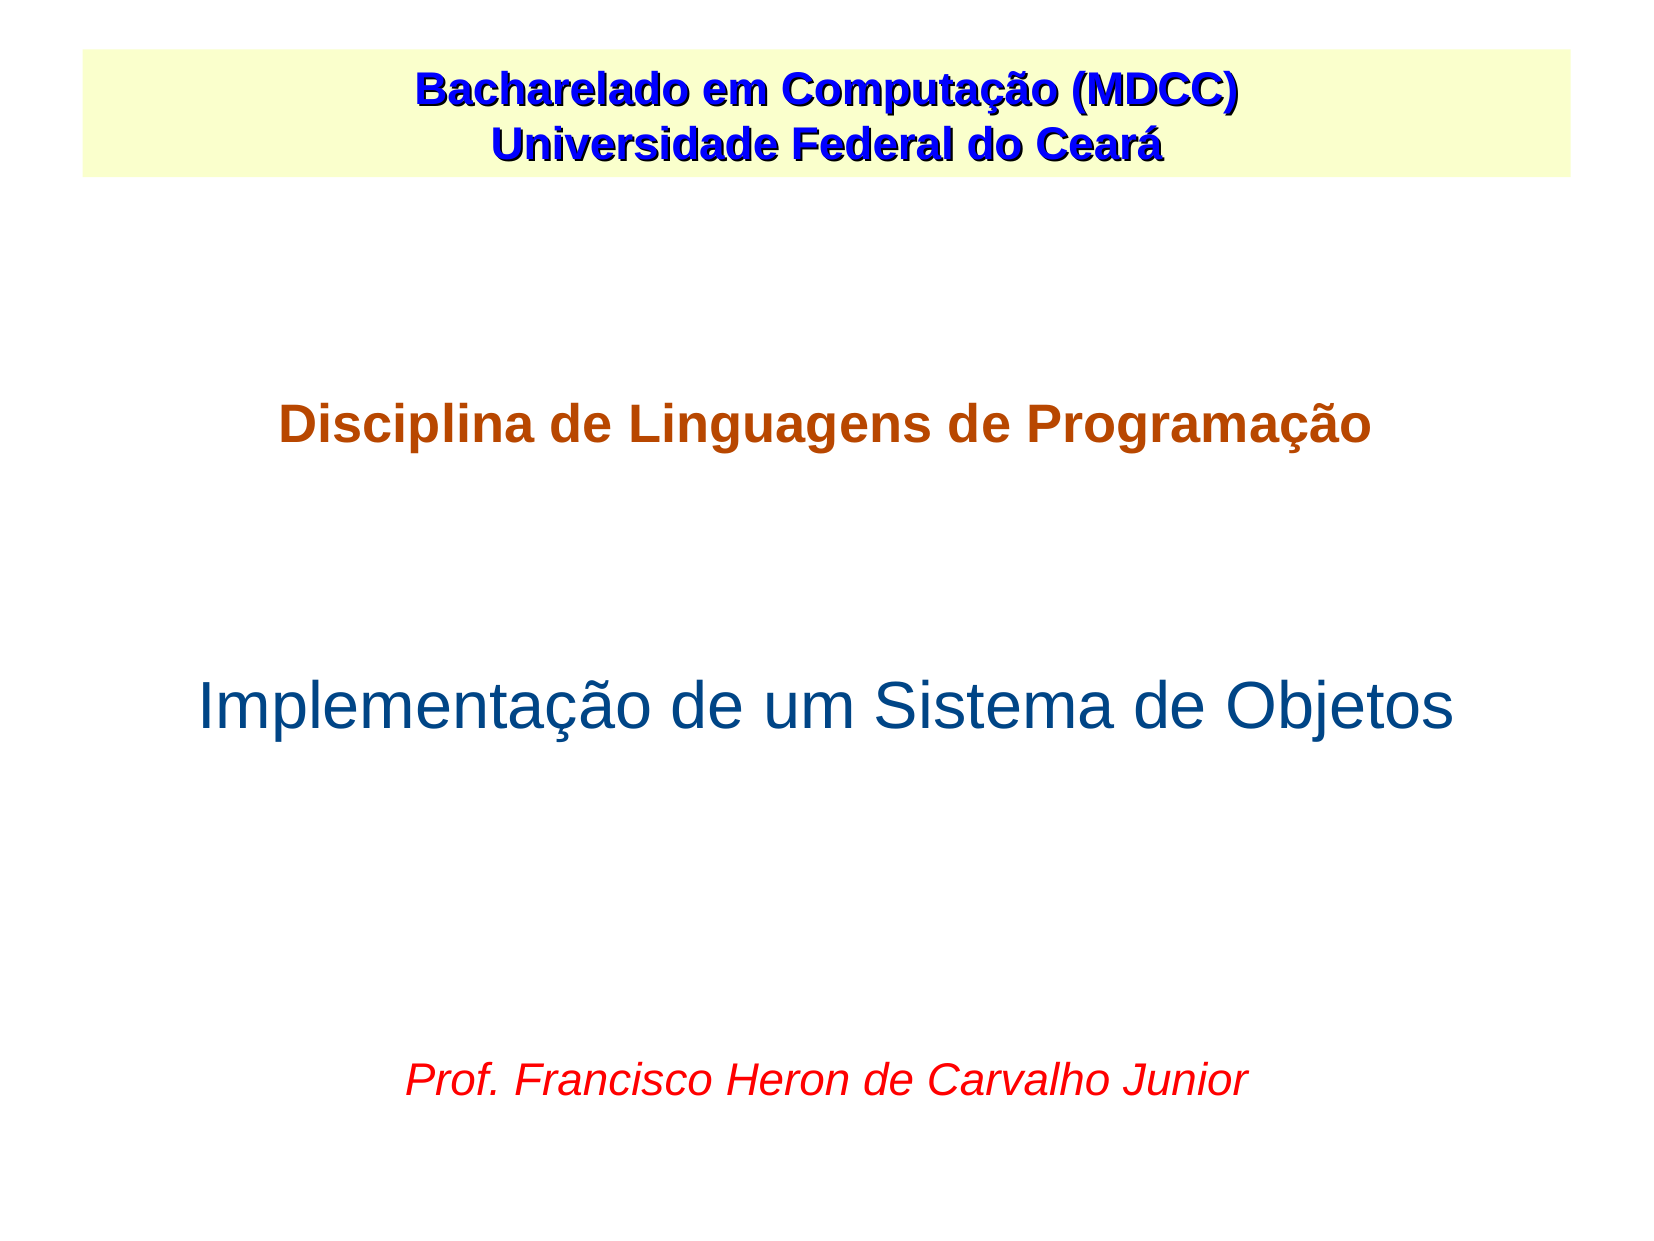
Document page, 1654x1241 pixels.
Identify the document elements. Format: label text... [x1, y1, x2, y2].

title Bacharelado em Computação (MDCC) Universidade Federal do Ceará [82, 49, 1571, 178]
subtitle Disciplina de Linguagens de Programação Implementação de um Sistema de Objetos Prof. Francisco Heron de Carvalho Junior [82, 290, 1571, 1109]
